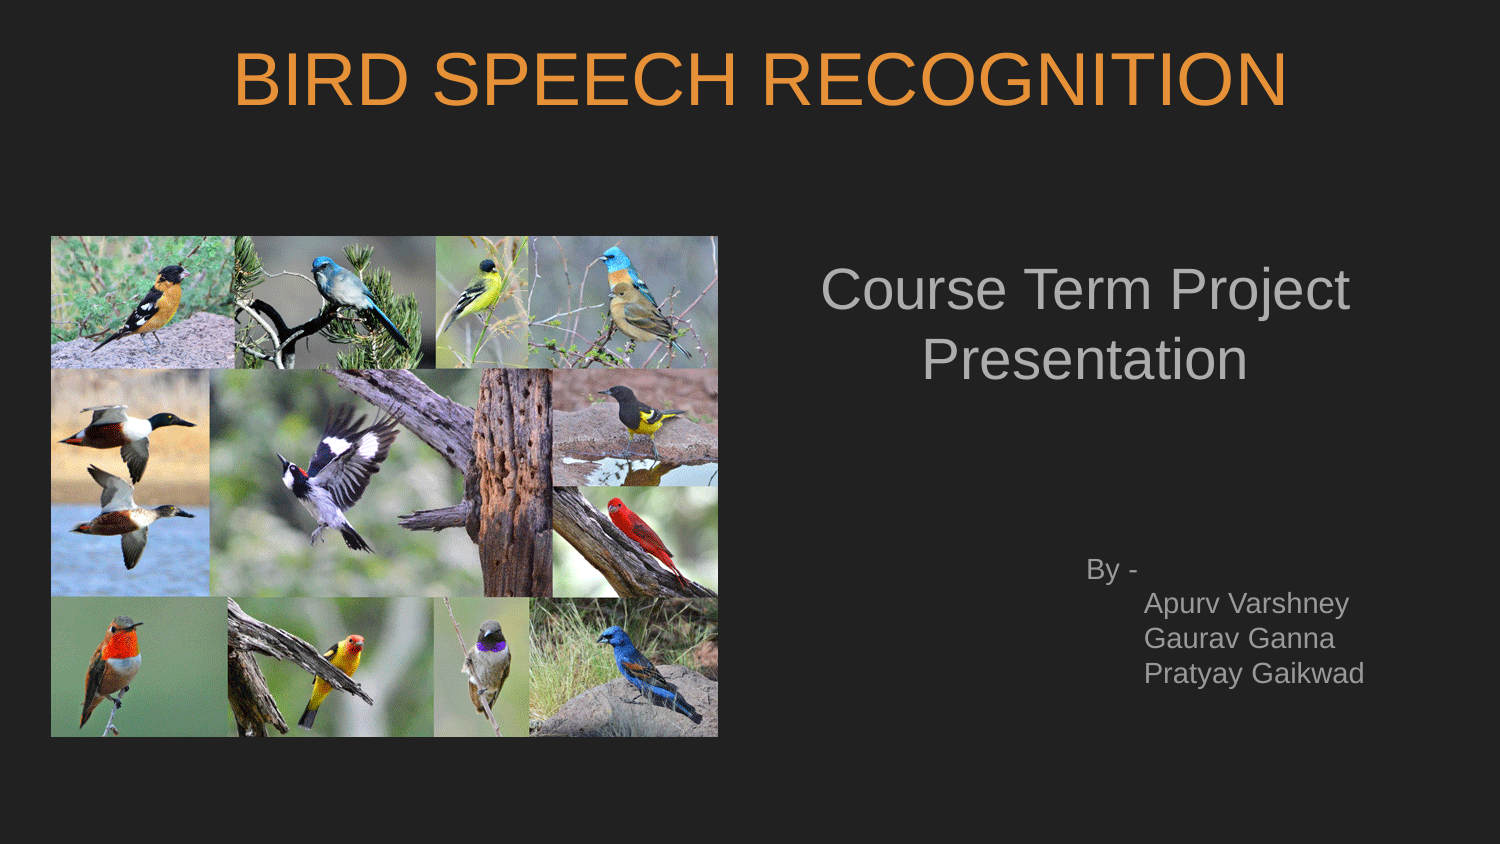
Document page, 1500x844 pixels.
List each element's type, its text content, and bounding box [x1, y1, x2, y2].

subtitle Course Term Project Presentation [718, 236, 1456, 367]
picture [51, 236, 718, 737]
text_box By - Apurv Varshney Gaurav Ganna Pratyay Gaikwad [1071, 534, 1470, 821]
text_box BIRD SPEECH RECOGNITION [51, 15, 1470, 137]
